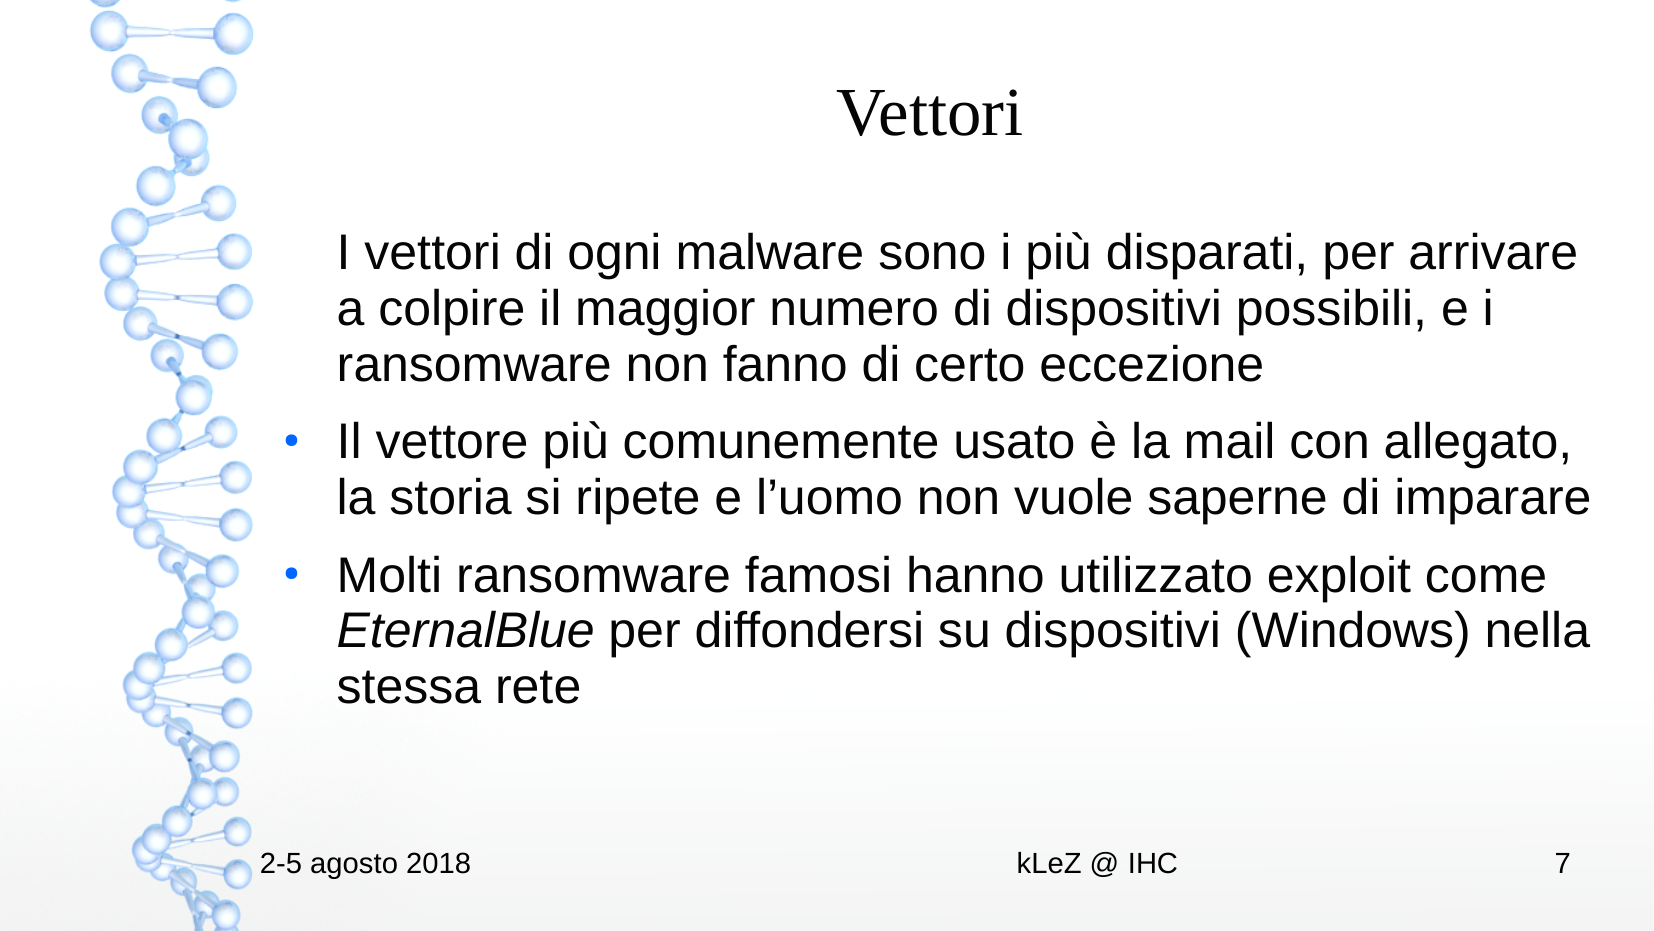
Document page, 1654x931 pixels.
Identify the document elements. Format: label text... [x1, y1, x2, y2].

list I vettori di ogni malware sono i più disparati, per arrivare a colpire il maggior numero di dispositivi possibili, e i ransomware non fanno di certo eccezione Il vettore più comunemente usato è la mail con allegato, la storia si ripete e l’uomo non vuole saperne di imparare Molti ransomware famosi hanno utilizzato exploit come EternalBlue per diffondersi su dispositivi (Windows) nella stessa rete [265, 224, 1595, 764]
title Vettori [265, 35, 1595, 189]
picture [0, 0, 1654, 931]
